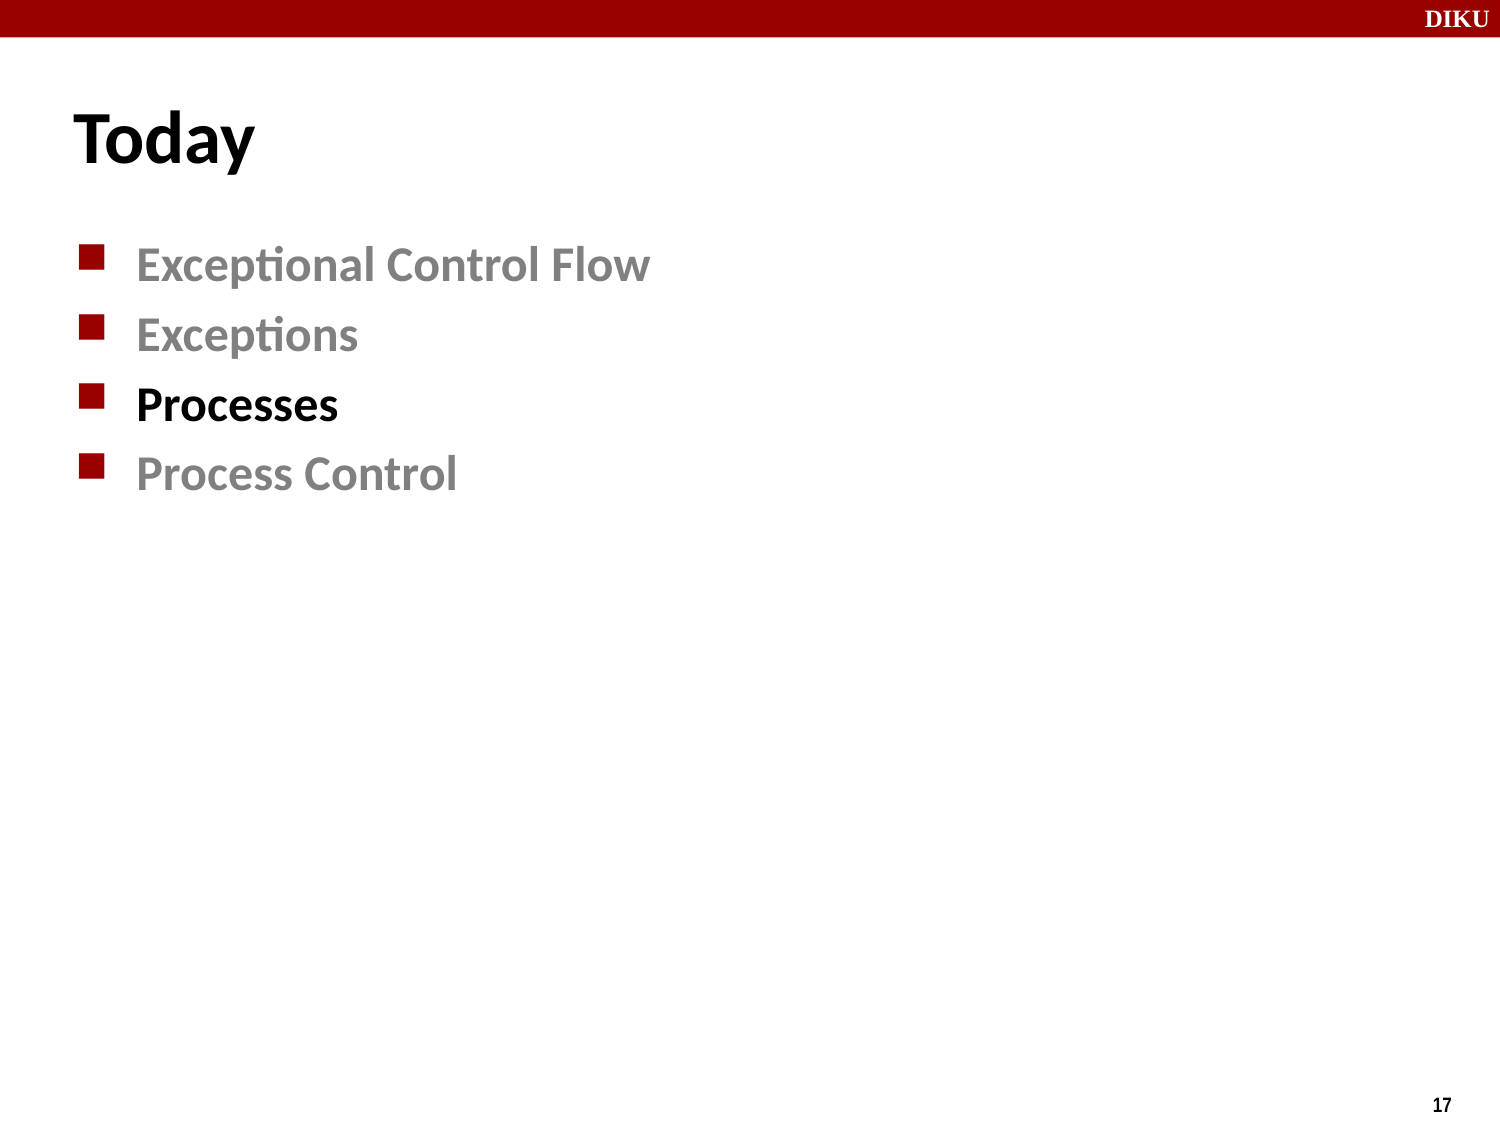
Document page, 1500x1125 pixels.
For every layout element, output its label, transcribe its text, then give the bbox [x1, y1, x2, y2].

title Today [58, 71, 1304, 197]
list Exceptional Control Flow Exceptions Processes Process Control [65, 223, 1361, 1040]
